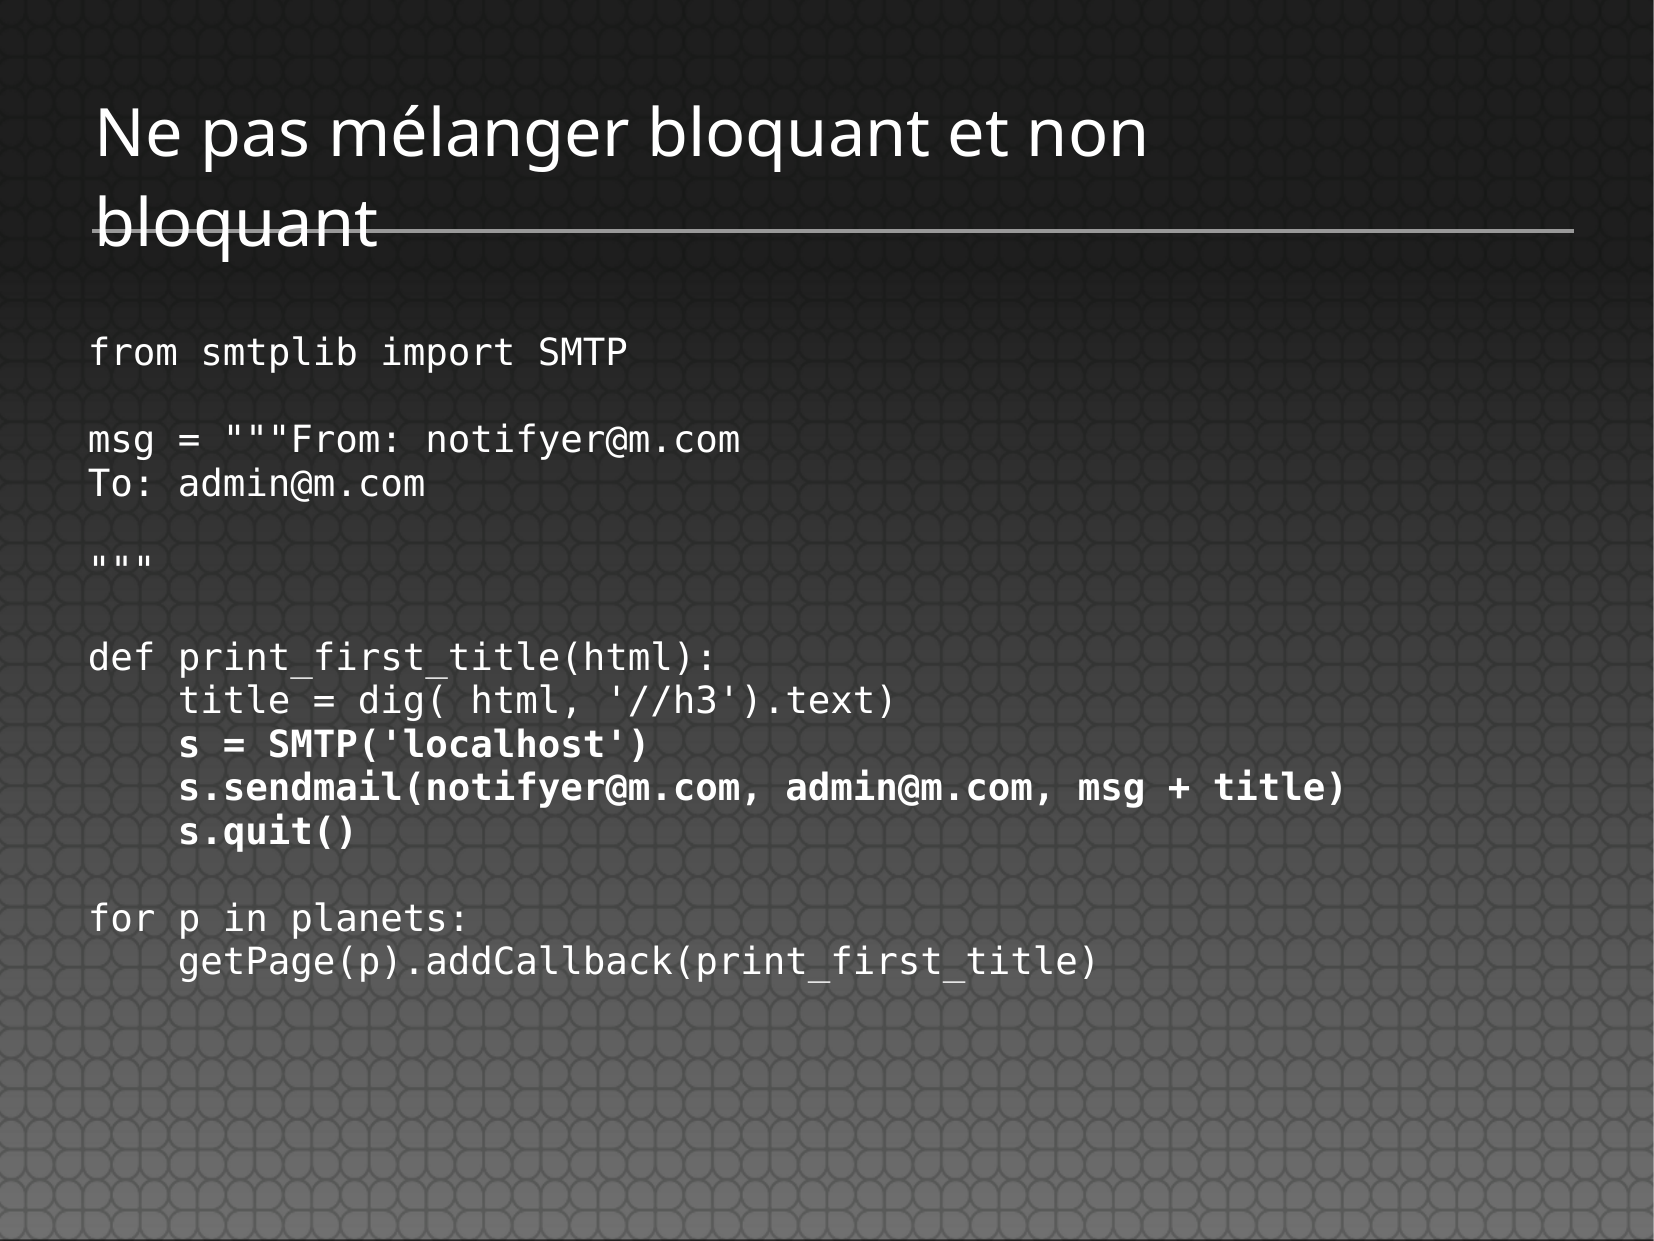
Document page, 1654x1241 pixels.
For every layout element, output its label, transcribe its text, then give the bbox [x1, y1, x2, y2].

picture [0, 0, 1654, 1241]
title Ne pas mélanger bloquant et non bloquant [94, 100, 1426, 251]
title from smtplib import SMTP msg = """From: notifyer@m.com To: admin@m.com """ def print_first_title(html): title = dig( html, '//h3').text) s = SMTP('localhost') s.sendmail(notifyer@m.com, admin@m.com, msg + title) s.quit() for p in planets: getPage(p).addCallback(print_first_title) [87, 275, 1610, 1040]
